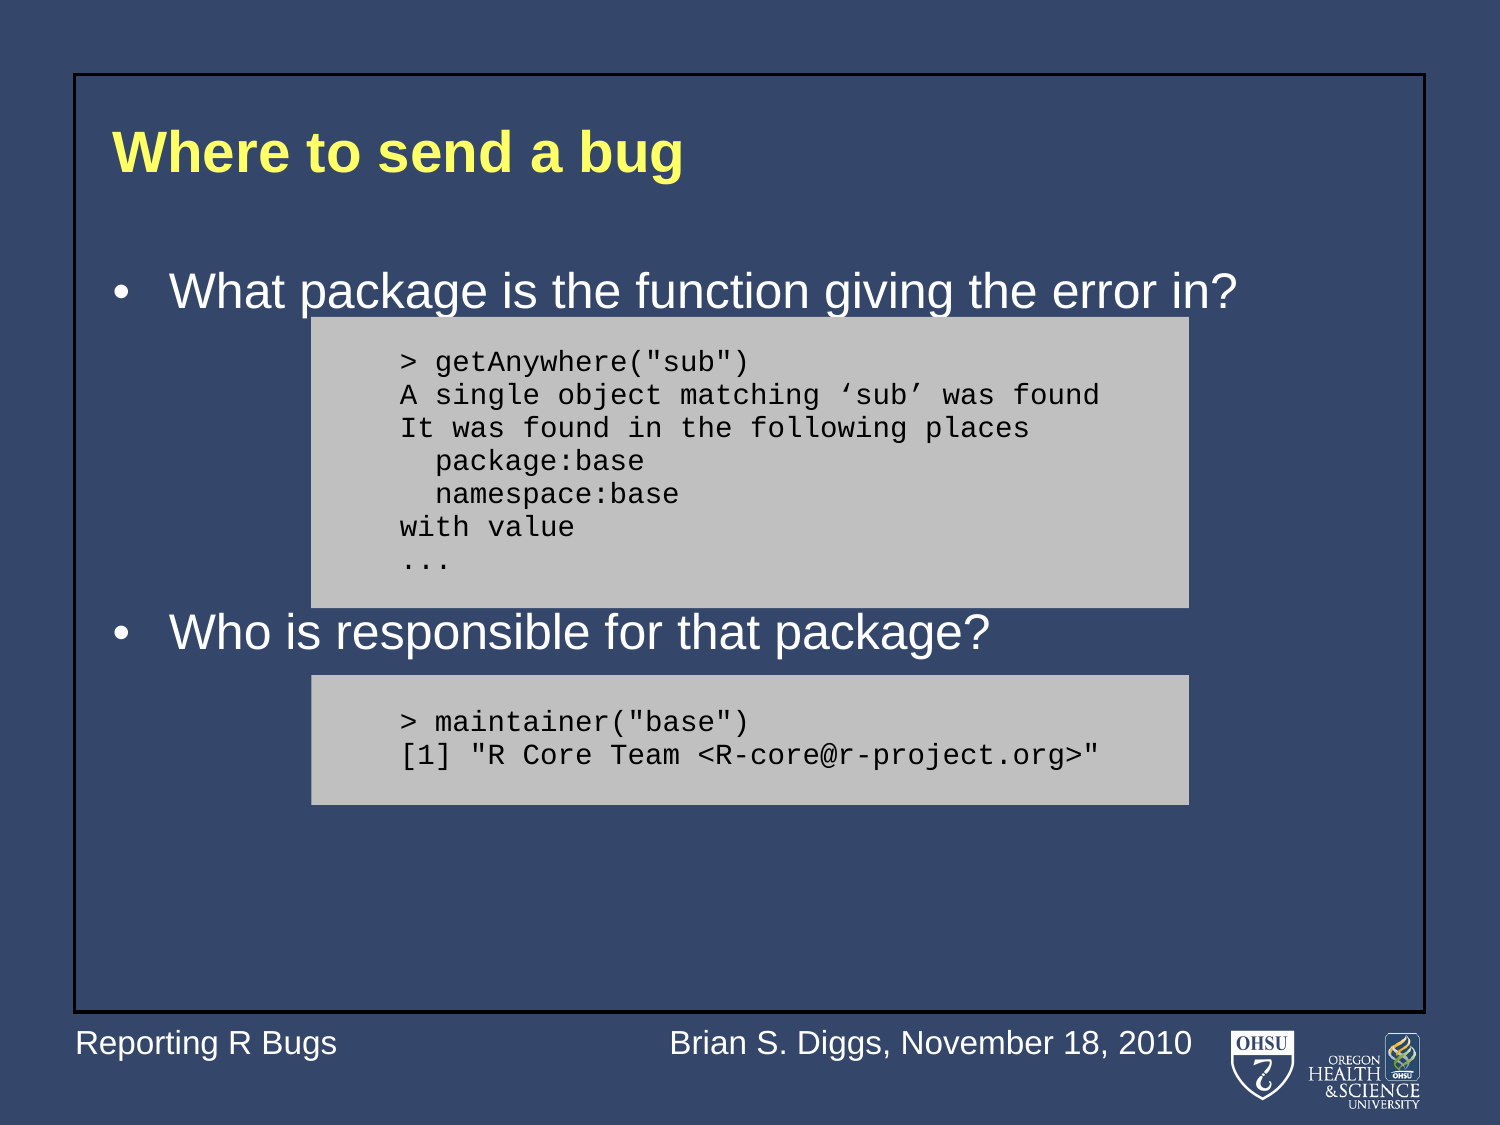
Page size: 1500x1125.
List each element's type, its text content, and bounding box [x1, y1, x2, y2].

text_box > maintainer("base") [1] "R Core Team <R-core@r-project.org>" [311, 675, 1189, 805]
list What package is the function giving the error in? Who is responsible for that package? [112, 263, 1388, 991]
text_box > getAnywhere("sub") A single object matching ‘sub’ was found It was found in the following places package:base namespace:base with value ... [311, 323, 1189, 602]
picture [1306, 1030, 1422, 1110]
title Where to send a bug [112, 107, 1388, 198]
picture [1225, 1027, 1300, 1103]
